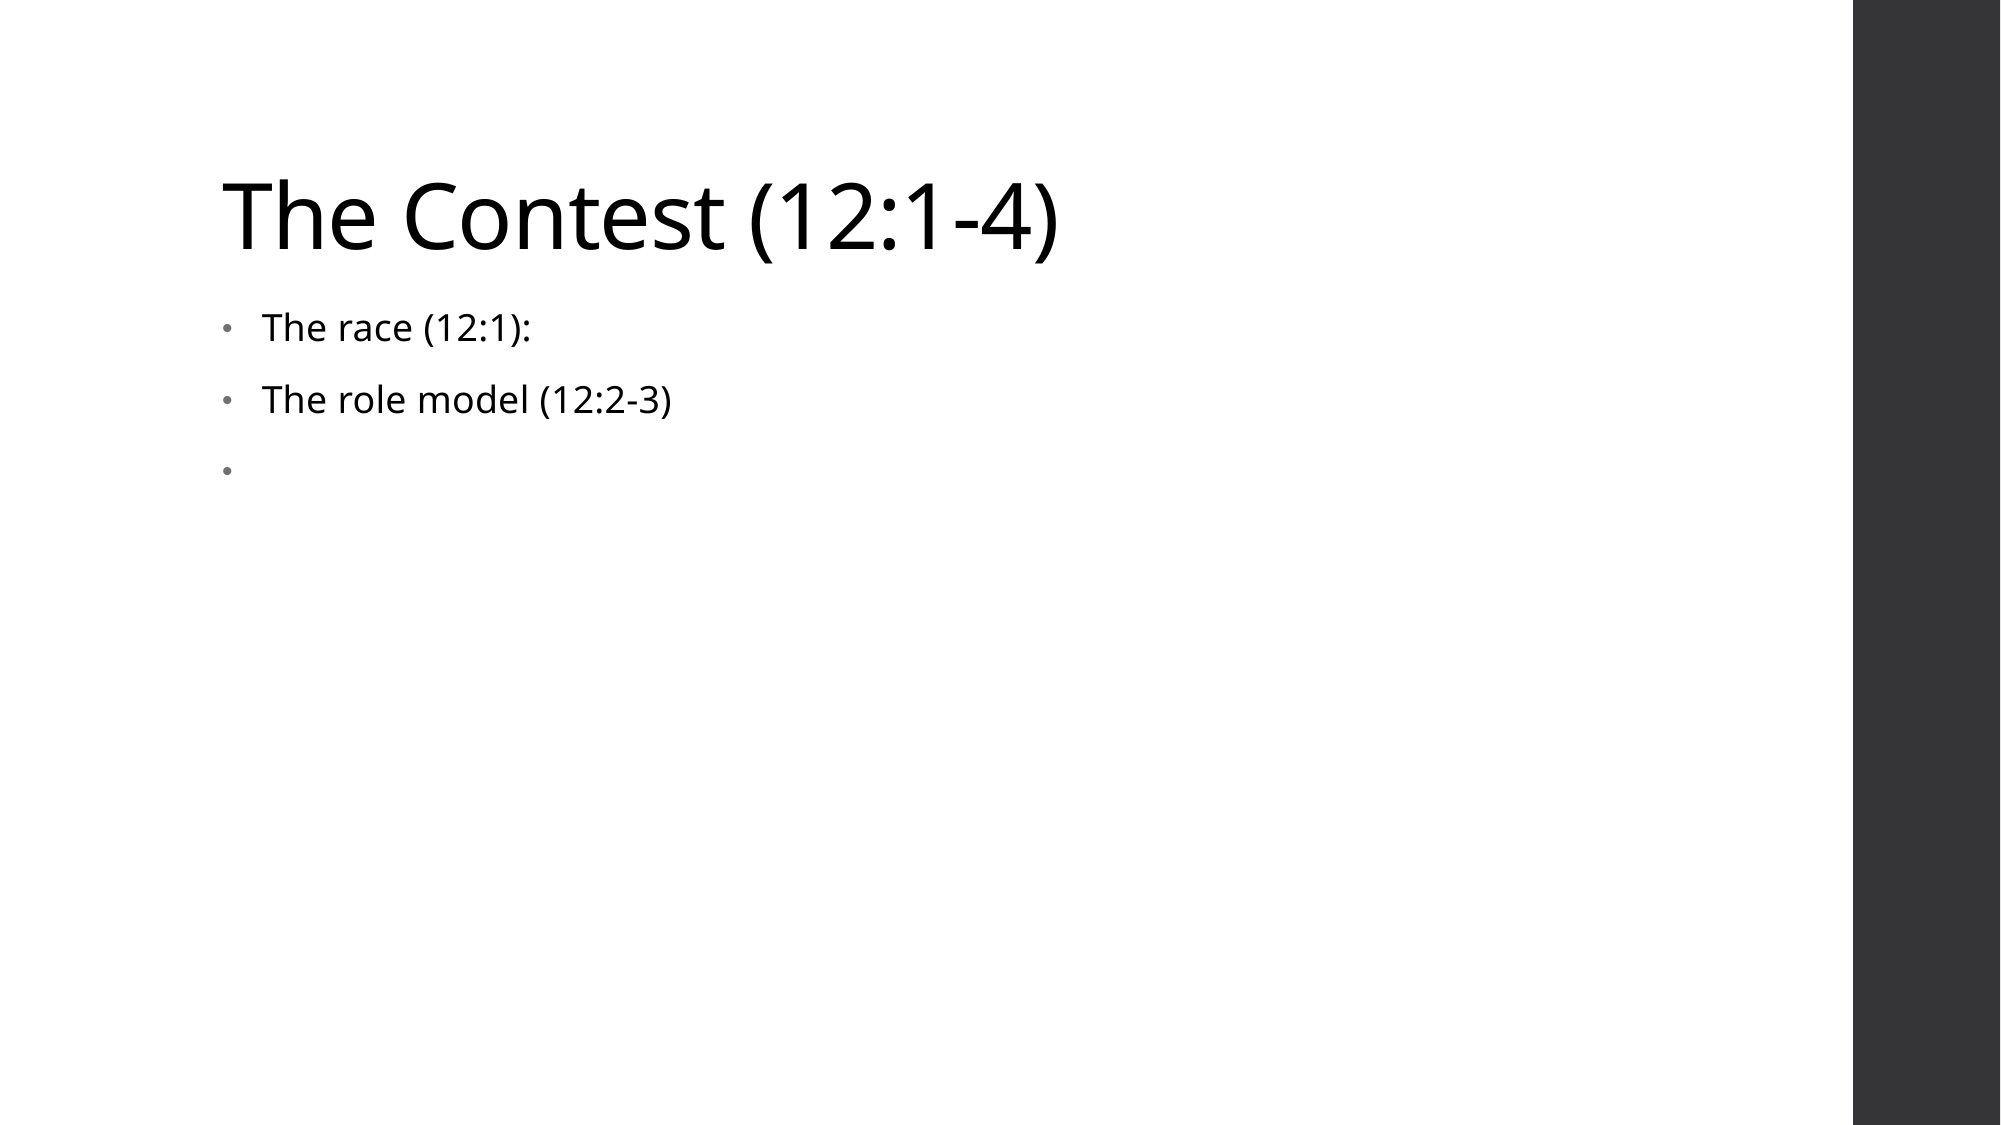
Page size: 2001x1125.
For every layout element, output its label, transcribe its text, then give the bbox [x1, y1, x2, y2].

title The Contest (12:1-4) [206, 60, 1797, 278]
list The race (12:1): The role model (12:2-3) [206, 299, 1617, 1014]
